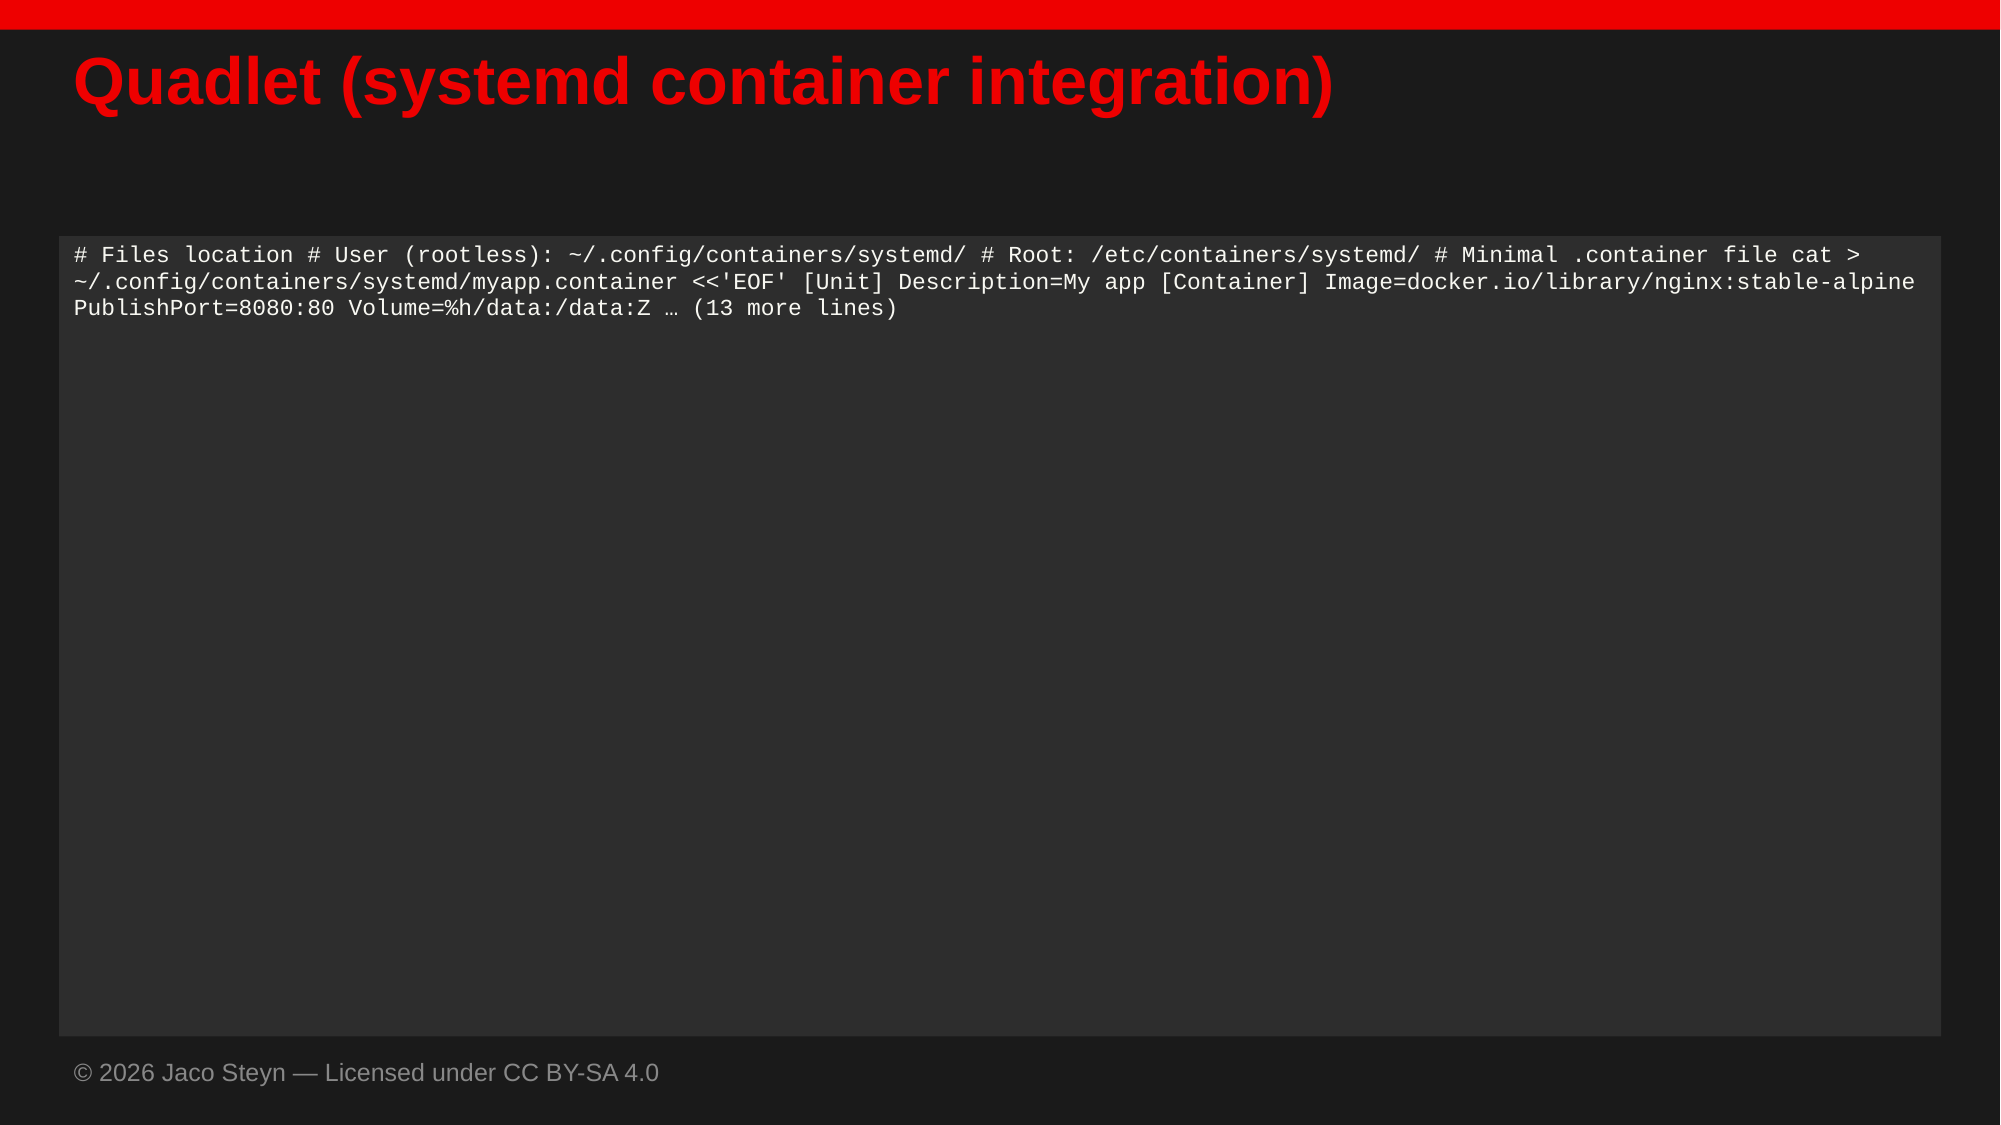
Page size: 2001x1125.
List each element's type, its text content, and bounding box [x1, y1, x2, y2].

text_box Quadlet (systemd container integration) [59, 36, 1942, 208]
text_box © 2026 Jaco Steyn — Licensed under CC BY-SA 4.0 [59, 1051, 1942, 1093]
text_box [0, 0, 2001, 30]
text_box # Files location # User (rootless): ~/.config/containers/systemd/ # Root: /etc/containers/systemd/ # Minimal .container file cat > ~/.config/containers/systemd/myapp.container <<'EOF' [Unit] Description=My app [Container] Image=docker.io/library/nginx:stable-alpine PublishPort=8080:80 Volume=%h/data:/data:Z … (13 more lines) [59, 236, 1942, 1037]
